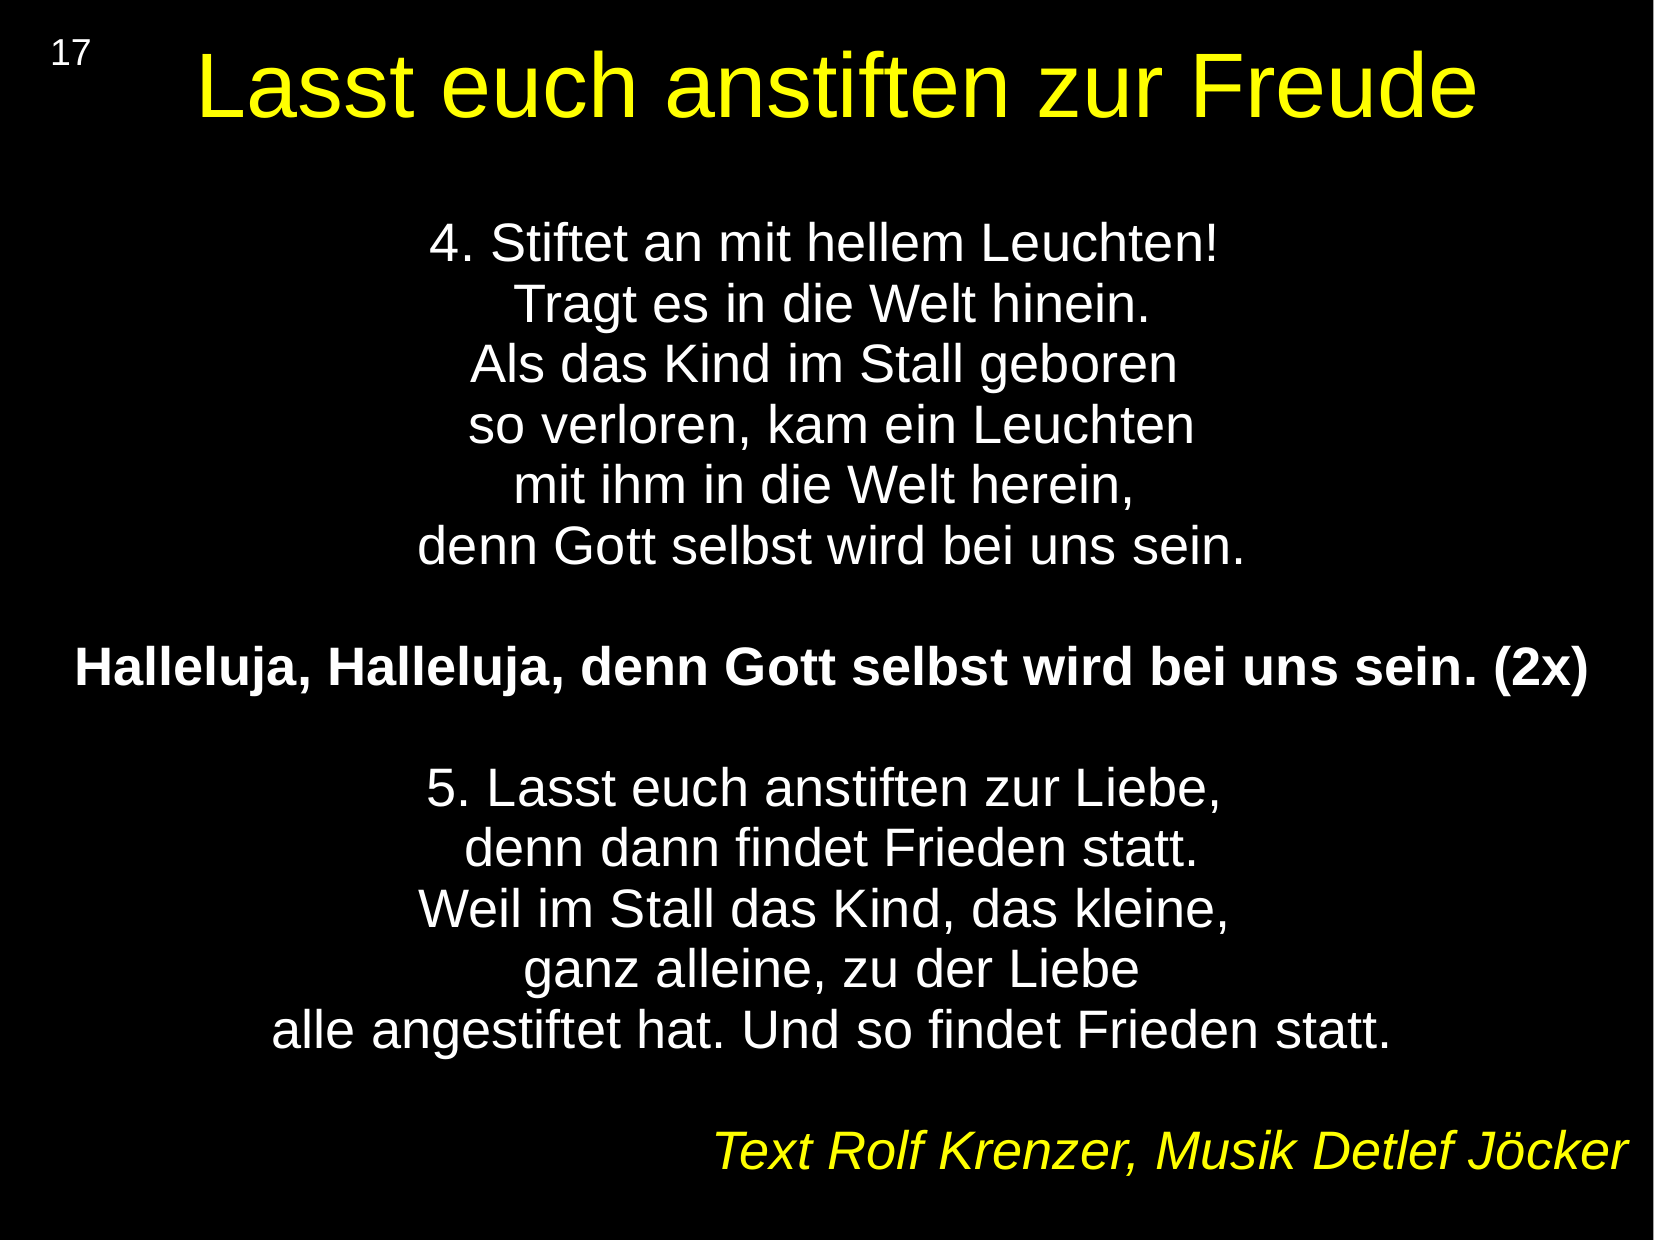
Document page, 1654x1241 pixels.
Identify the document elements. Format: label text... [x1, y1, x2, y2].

title Lasst euch anstiften zur Freude [94, 5, 1583, 166]
text_box 17 [35, 23, 130, 81]
list 4. Stiftet an mit hellem Leuchten! Tragt es in die Welt hinein. Als das Kind im Stall geboren so verloren, kam ein Leuchten mit ihm in die Welt herein, denn Gott selbst wird bei uns sein. Halleluja, Halleluja, denn Gott selbst wird bei uns sein. (2x) 5. Lasst euch anstiften zur Liebe, denn dann findet Frieden statt. Weil im Stall das Kind, das kleine, ganz alleine, zu der Liebe alle angestiftet hat. Und so findet Frieden statt. Text Rolf Krenzer, Musik Detlef Jöcker [35, 177, 1630, 1217]
